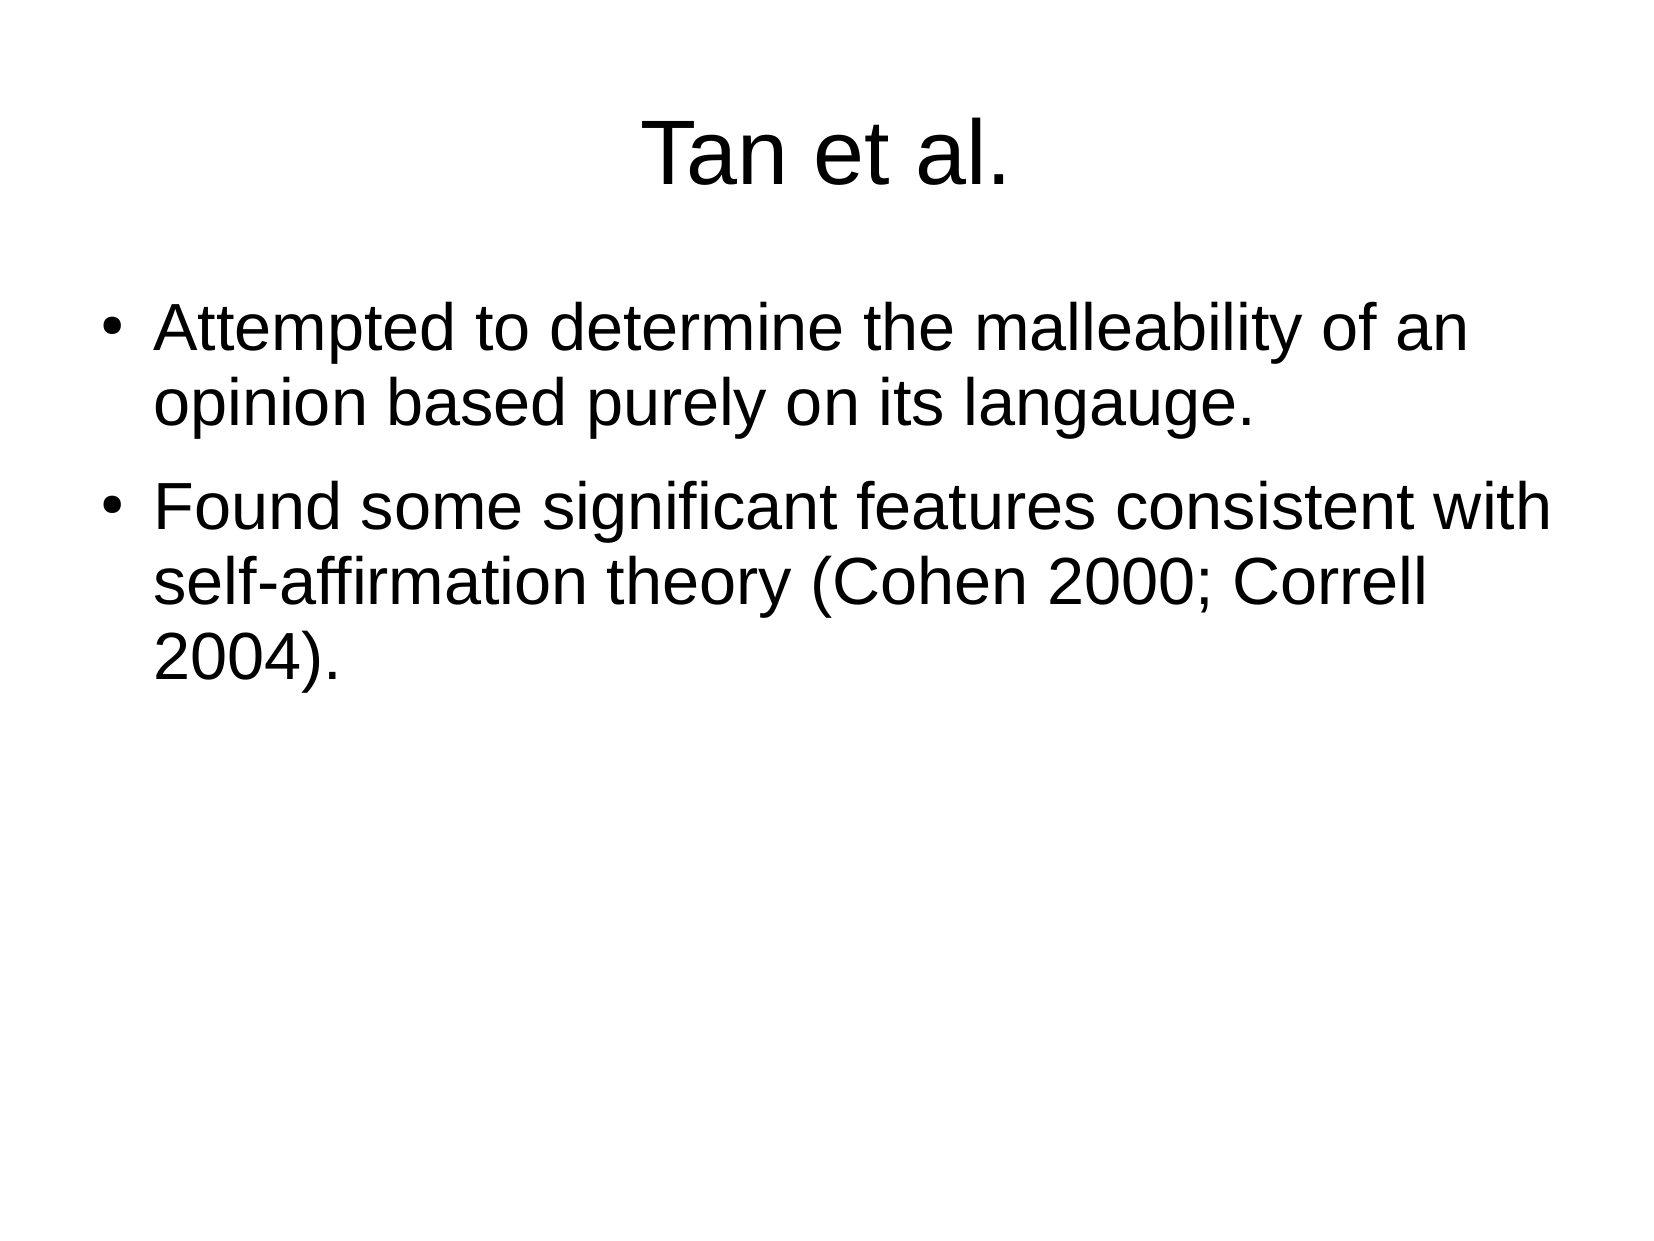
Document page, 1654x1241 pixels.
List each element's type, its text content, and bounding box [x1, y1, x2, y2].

list Attempted to determine the malleability of an opinion based purely on its langauge. Found some significant features consistent with self-affirmation theory (Cohen 2000; Correll 2004). [82, 290, 1571, 1010]
title Tan et al. [82, 49, 1571, 257]
